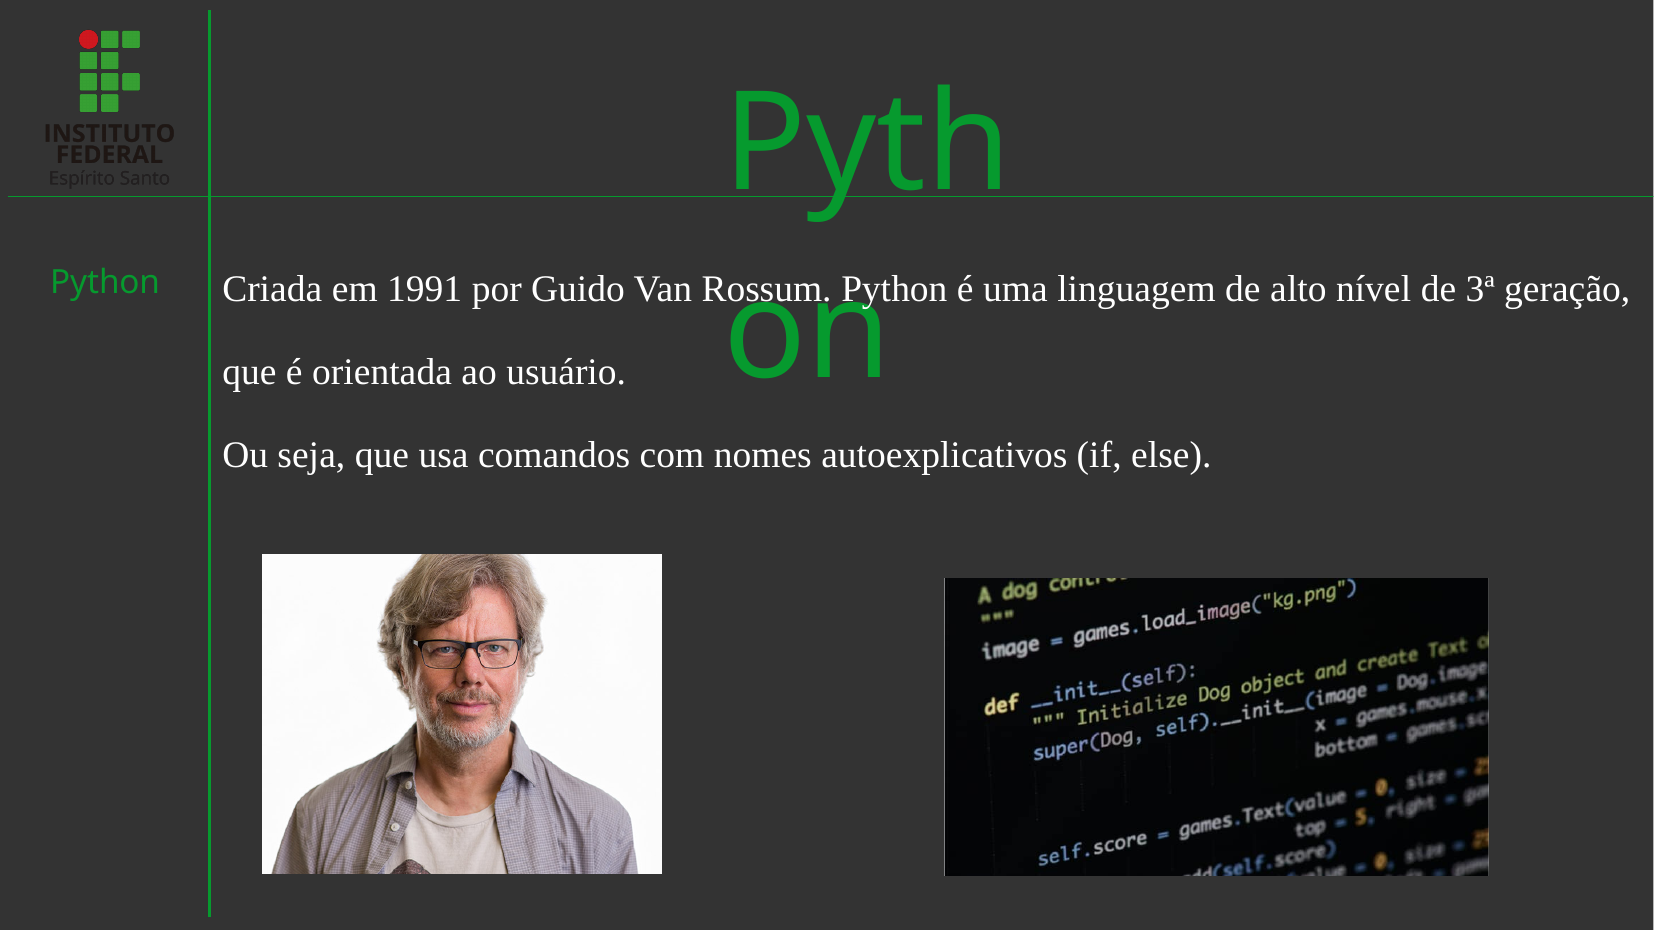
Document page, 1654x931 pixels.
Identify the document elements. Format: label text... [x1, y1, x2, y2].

picture [0, 0, 249, 249]
text_box Python [35, 250, 182, 299]
picture [262, 554, 662, 875]
text_box Criada em 1991 por Guido Van Rossum. Python é uma linguagem de alto nível de 3ª geração, que é orientada ao usuário. Ou seja, que usa comandos com nomes autoexplicativos (if, else). [207, 218, 1647, 483]
picture [944, 578, 1489, 876]
text_box Python [708, 35, 1099, 188]
